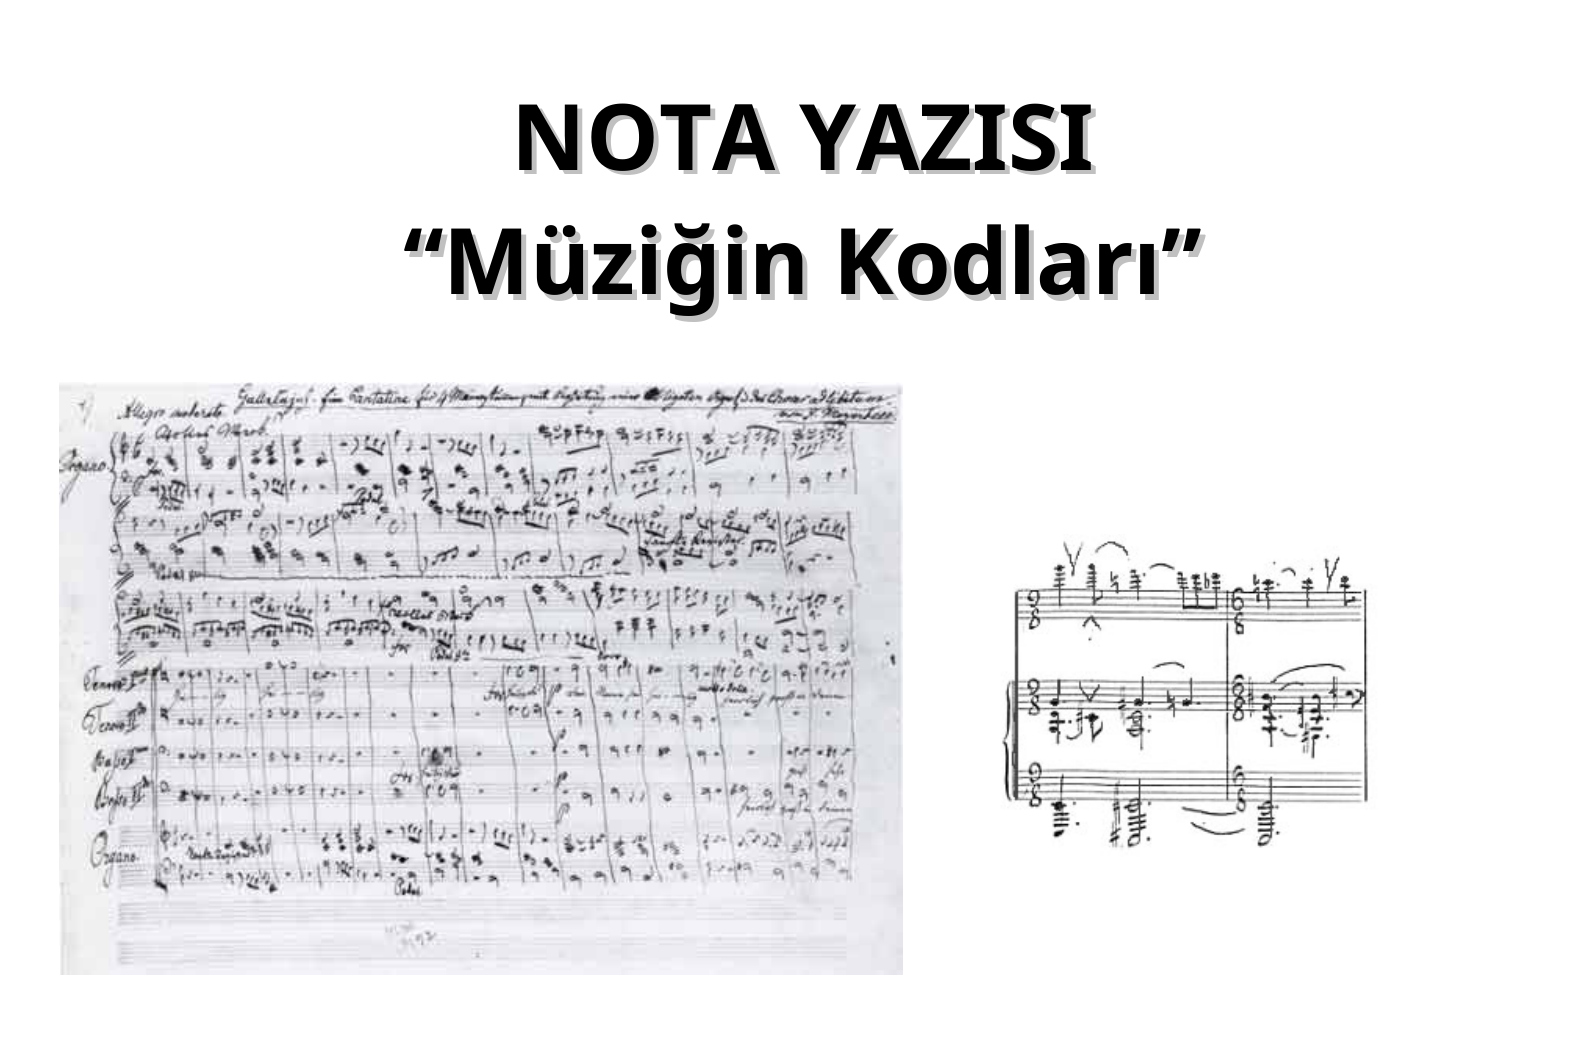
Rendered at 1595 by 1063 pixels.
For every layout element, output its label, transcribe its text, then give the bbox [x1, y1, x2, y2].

picture [59, 382, 903, 975]
title NOTA YAZISI “Müziğin Kodları” [85, 90, 1521, 304]
picture [951, 534, 1418, 857]
